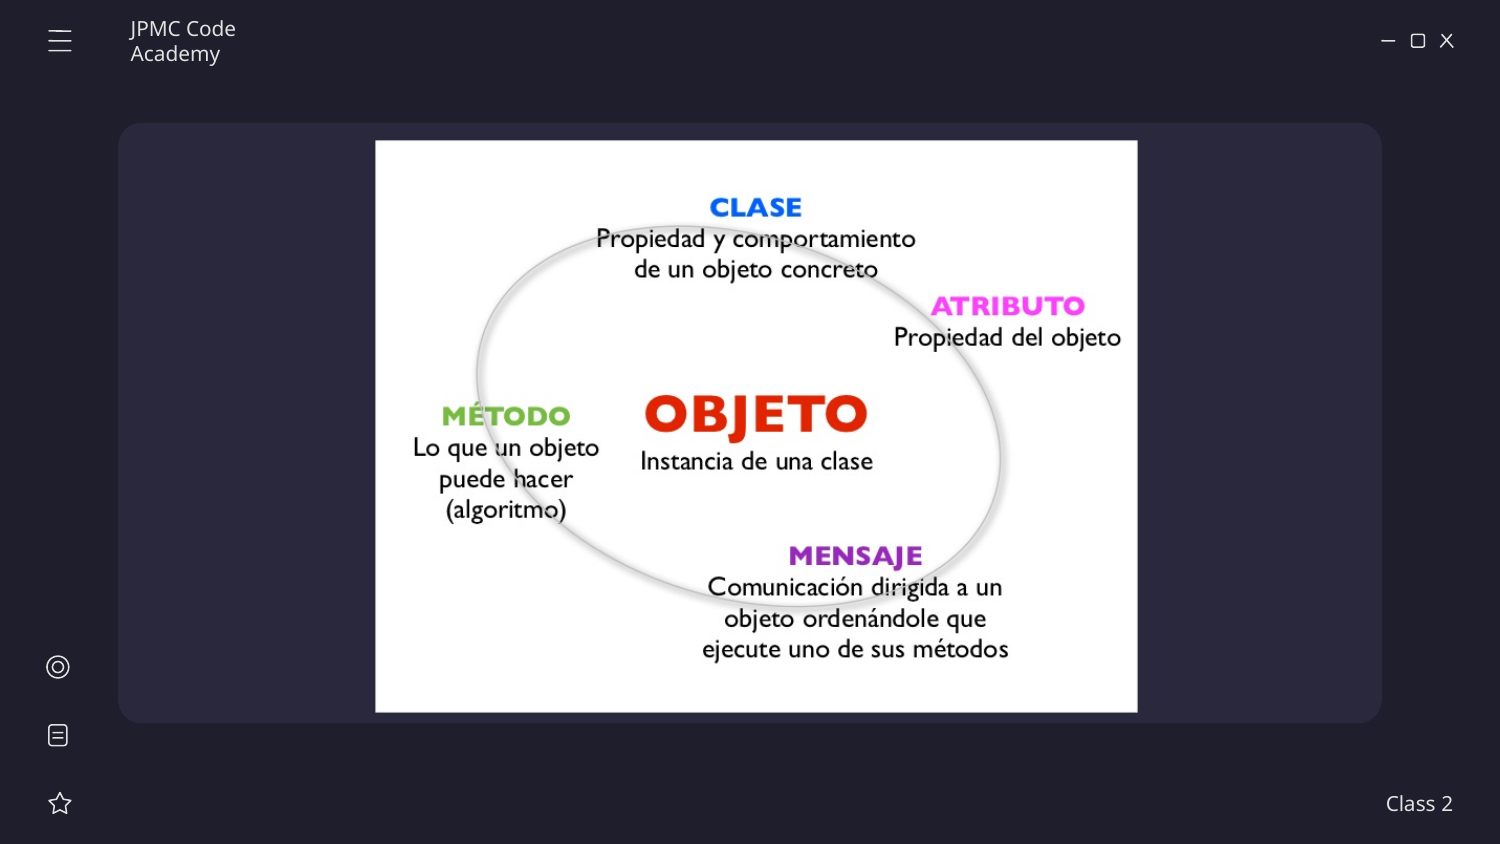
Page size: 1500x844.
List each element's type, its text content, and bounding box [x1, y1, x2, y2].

picture [375, 140, 1138, 713]
subtitle JPMC Code Academy [130, 18, 306, 64]
subtitle Class 2 [1278, 780, 1453, 826]
